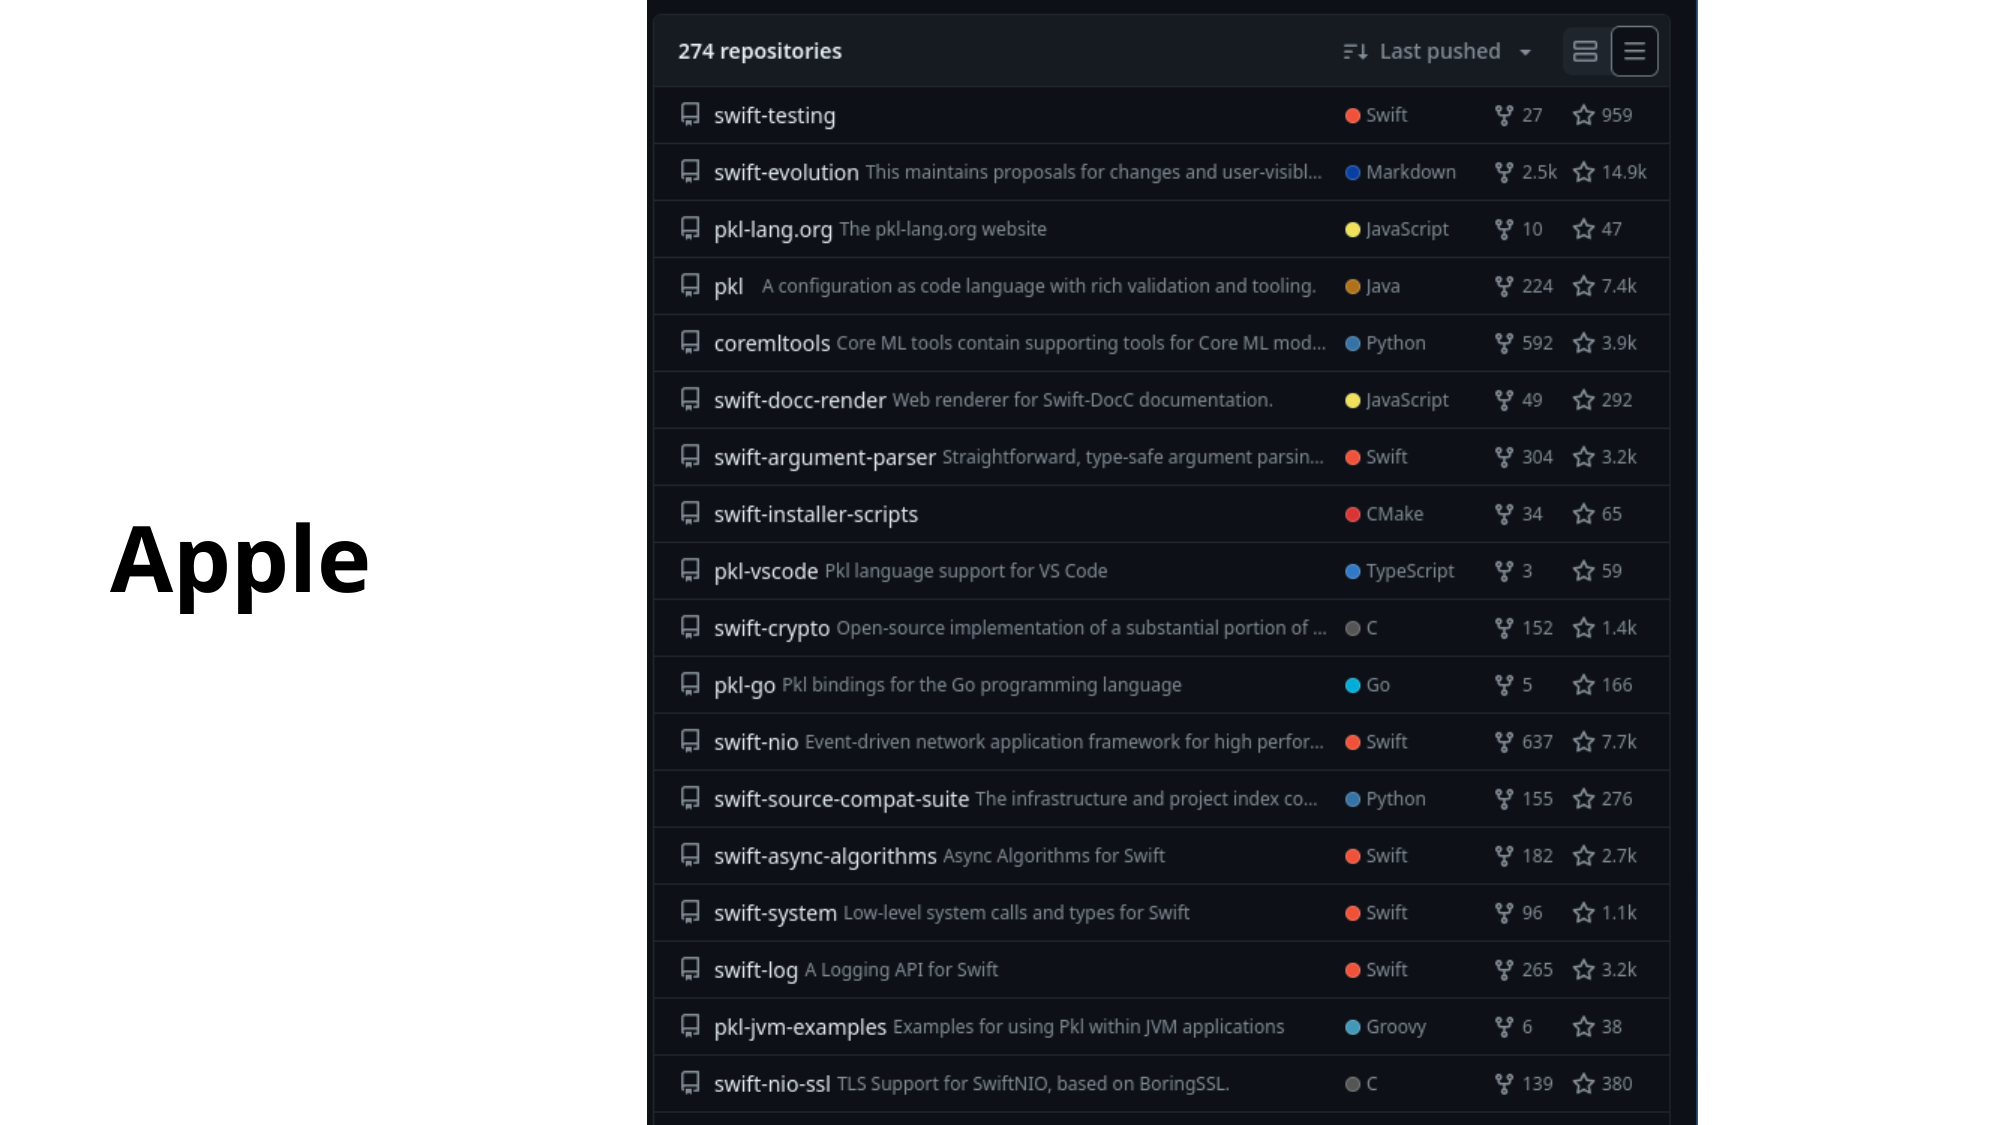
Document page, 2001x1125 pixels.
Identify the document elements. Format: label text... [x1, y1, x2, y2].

picture [647, 0, 1698, 1125]
title Apple [95, 452, 426, 673]
